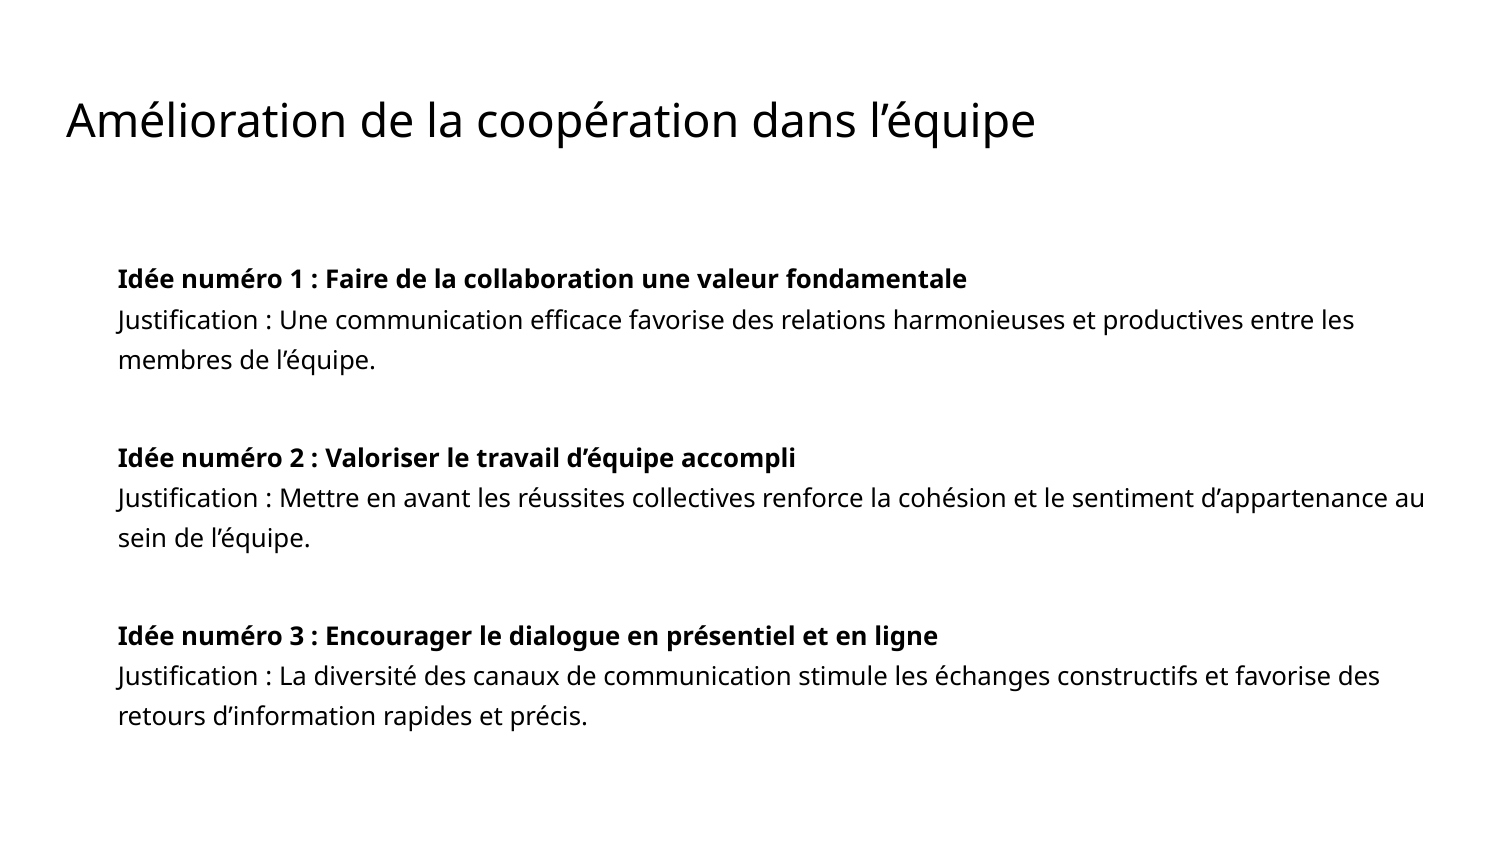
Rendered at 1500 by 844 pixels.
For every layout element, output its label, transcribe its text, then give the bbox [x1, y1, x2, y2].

list Idée numéro 1 : Faire de la collaboration une valeur fondamentale Justification : Une communication efficace favorise des relations harmonieuses et productives entre les membres de l’équipe. Idée numéro 2 : Valoriser le travail d’équipe accompli Justification : Mettre en avant les réussites collectives renforce la cohésion et le sentiment d’appartenance au sein de l’équipe. Idée numéro 3 : Encourager le dialogue en présentiel et en ligne Justification : La diversité des canaux de communication stimule les échanges constructifs et favorise des retours d’information rapides et précis. [51, 189, 1449, 750]
title Amélioration de la coopération dans l’équipe [51, 72, 1449, 167]
